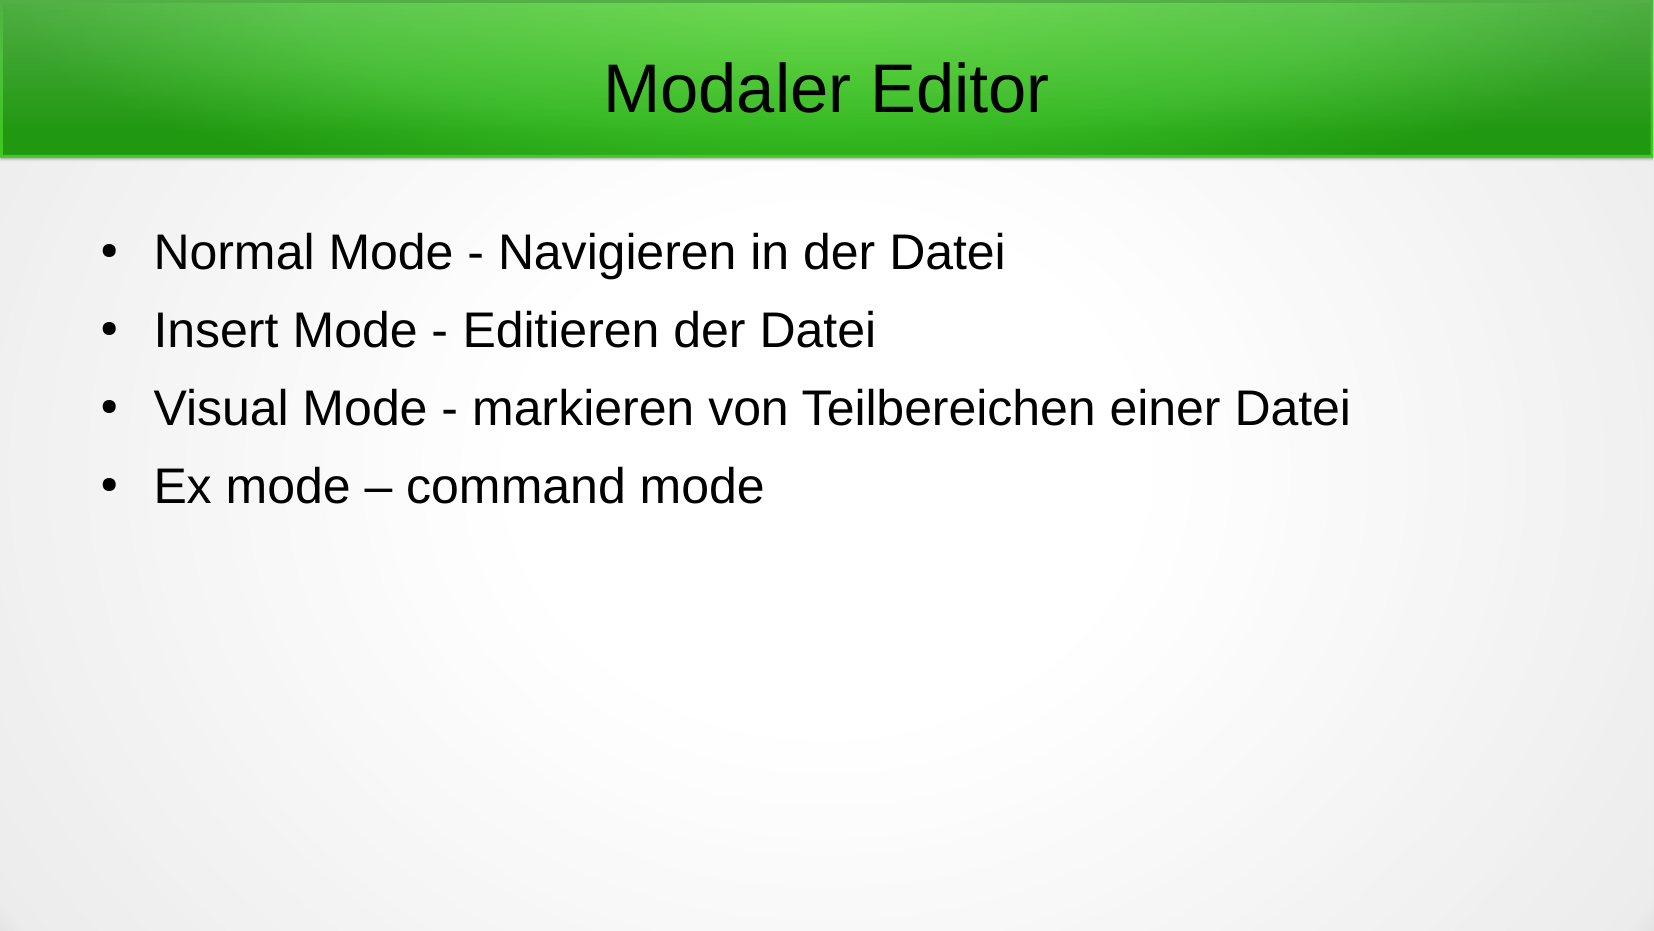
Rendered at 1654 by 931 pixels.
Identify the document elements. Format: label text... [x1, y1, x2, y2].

title Modaler Editor [82, 35, 1571, 142]
list Normal Mode - Navigieren in der Datei Insert Mode - Editieren der Datei Visual Mode - markieren von Teilbereichen einer Datei Ex mode – command mode [82, 224, 1571, 764]
